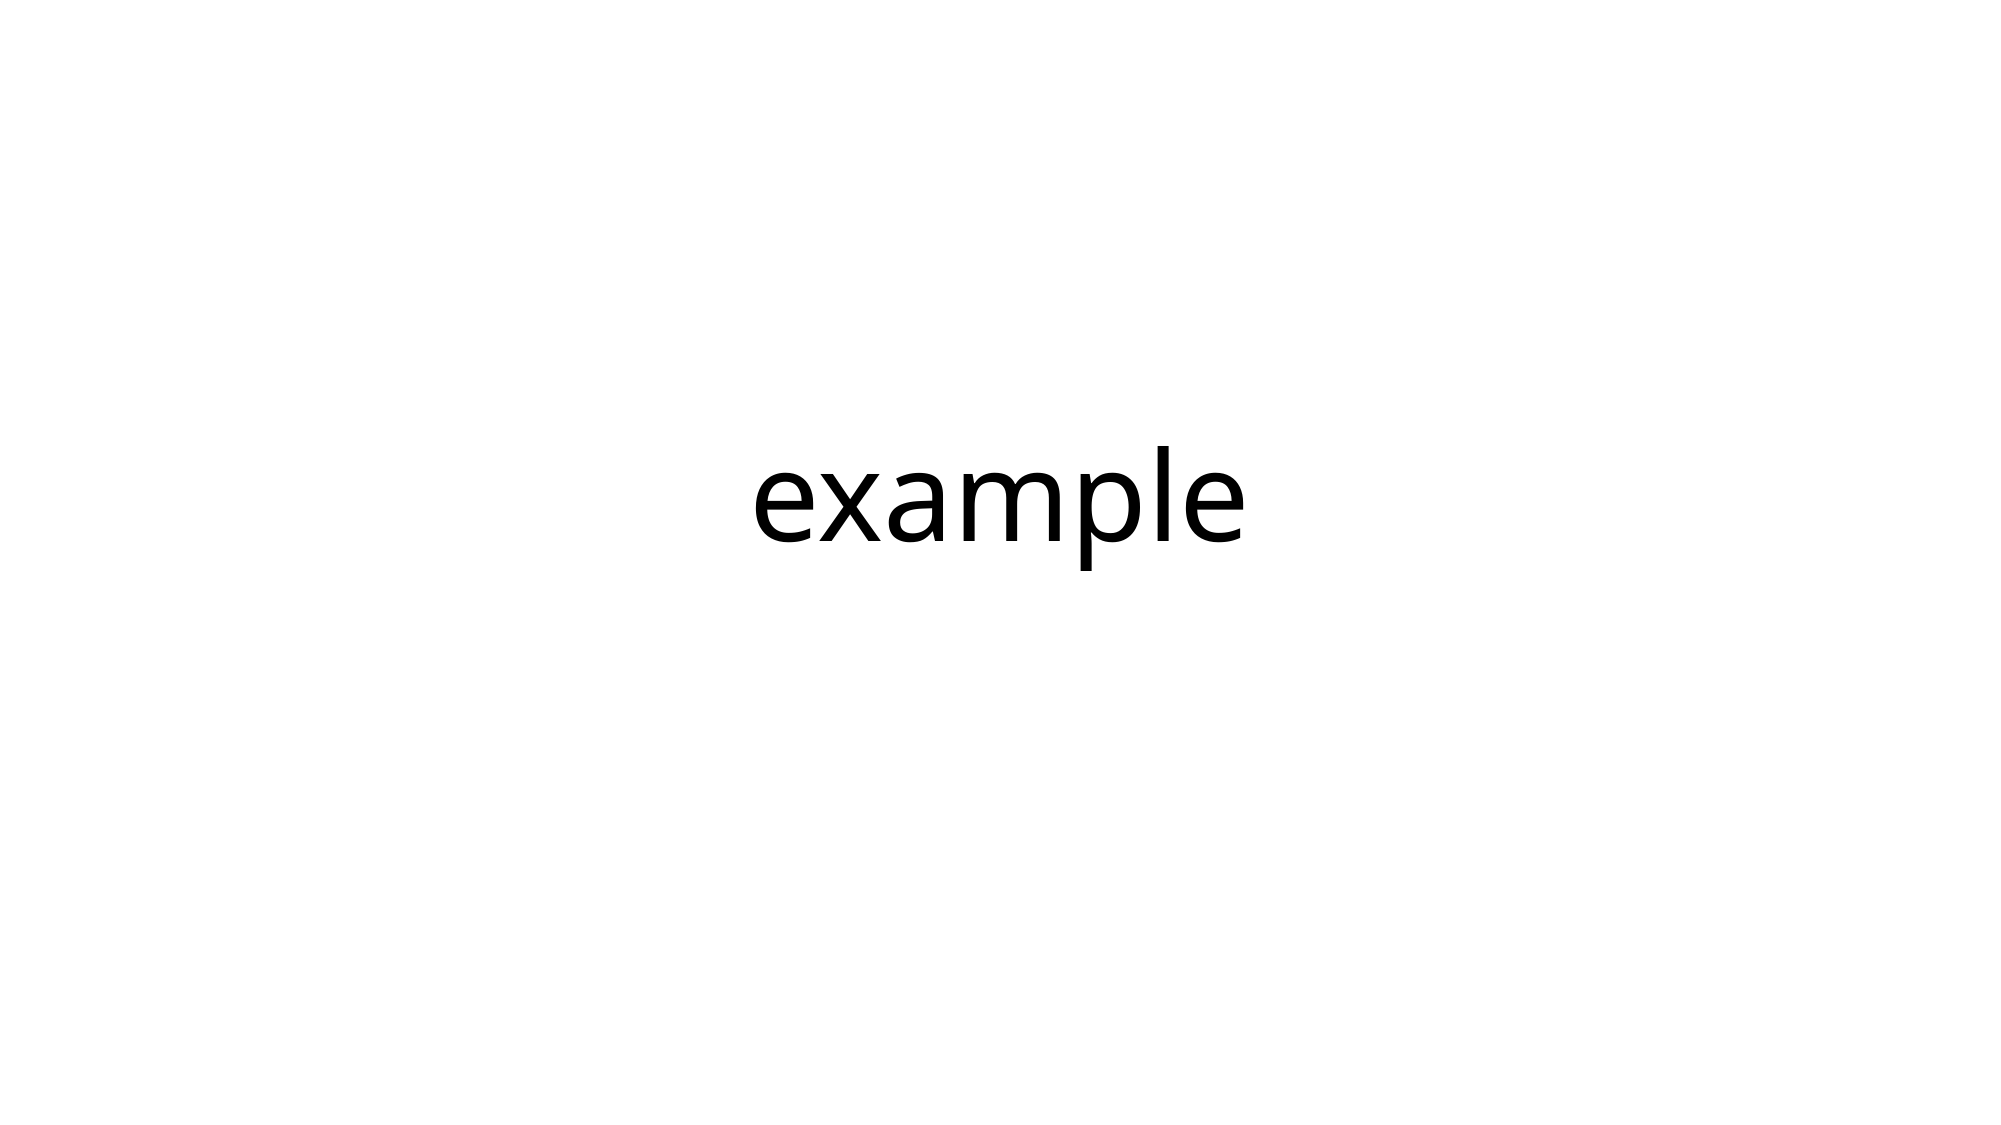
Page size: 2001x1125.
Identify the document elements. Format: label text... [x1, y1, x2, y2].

title example [249, 184, 1750, 576]
